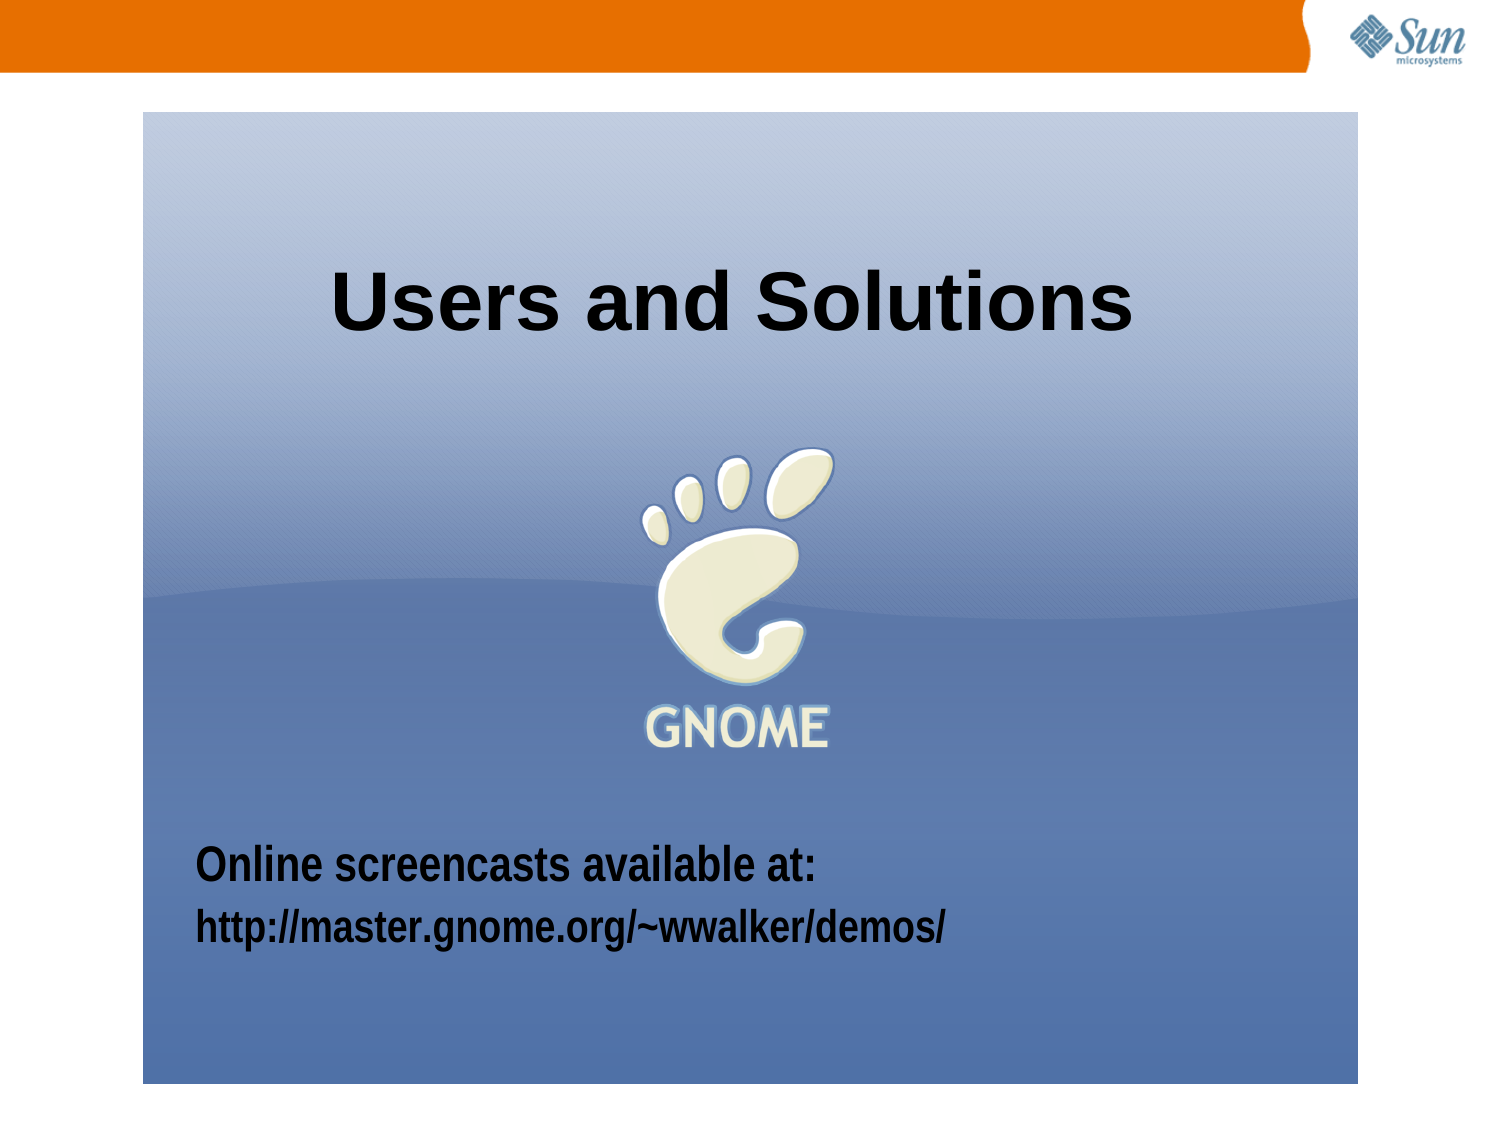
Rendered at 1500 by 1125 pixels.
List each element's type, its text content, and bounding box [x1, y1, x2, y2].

picture [0, 0, 1500, 75]
subtitle Users and Solutions [64, 78, 1402, 533]
text_box Online screencasts available at: http://master.gnome.org/~wwalker/demos/ [195, 842, 1321, 962]
picture [143, 533, 1358, 1084]
